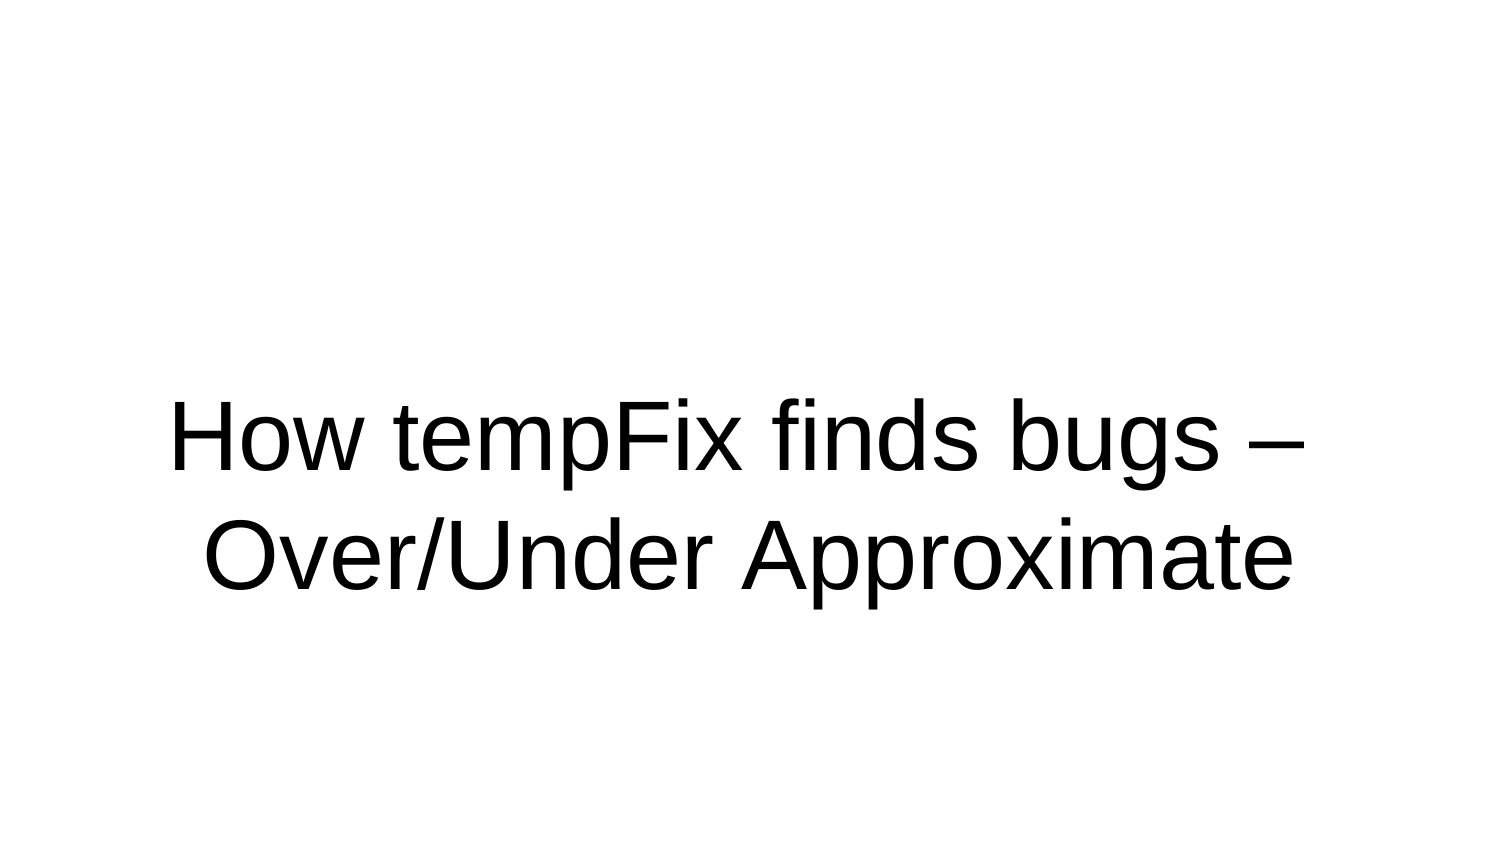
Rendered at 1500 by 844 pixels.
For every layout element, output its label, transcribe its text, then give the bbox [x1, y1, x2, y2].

title How tempFix finds bugs – Over/Under Approximate [51, 356, 1449, 488]
